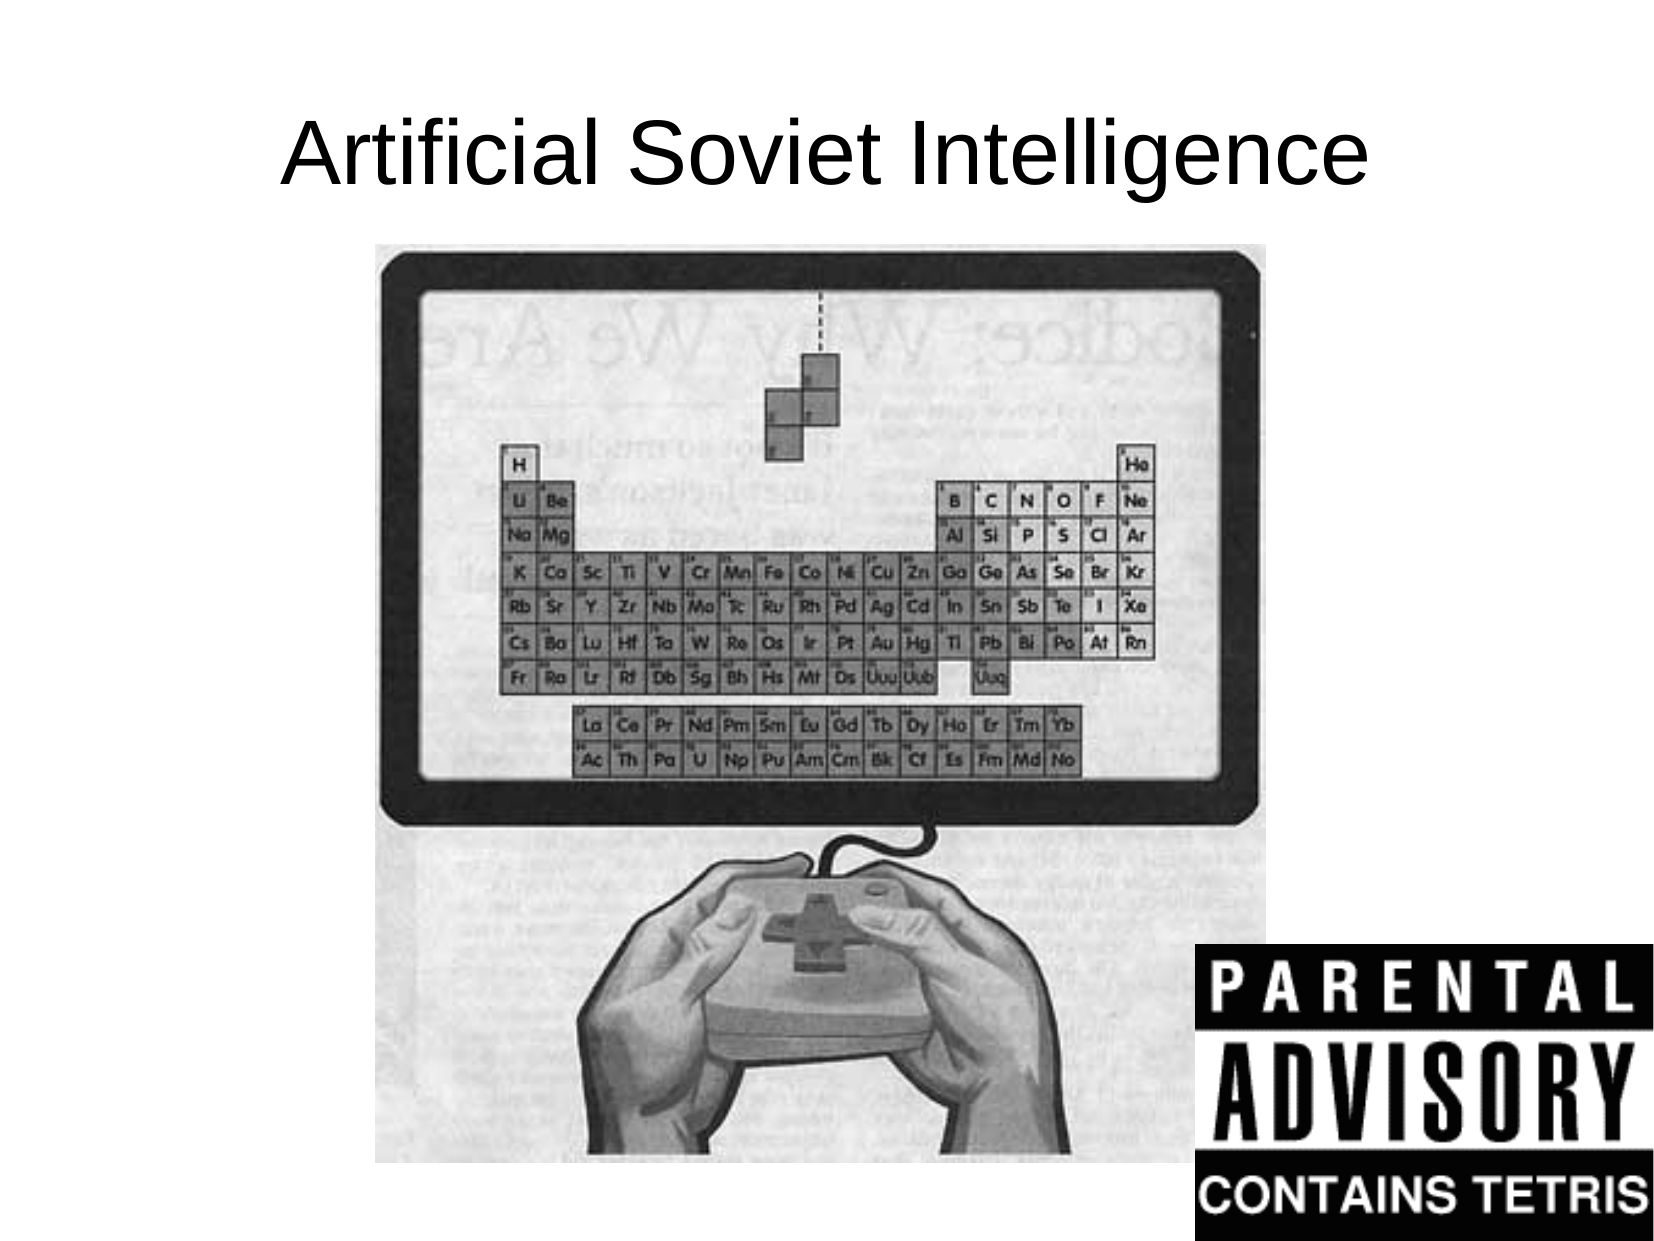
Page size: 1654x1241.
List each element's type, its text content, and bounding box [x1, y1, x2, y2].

title Artificial Soviet Intelligence [82, 49, 1571, 257]
picture [375, 244, 1654, 1241]
